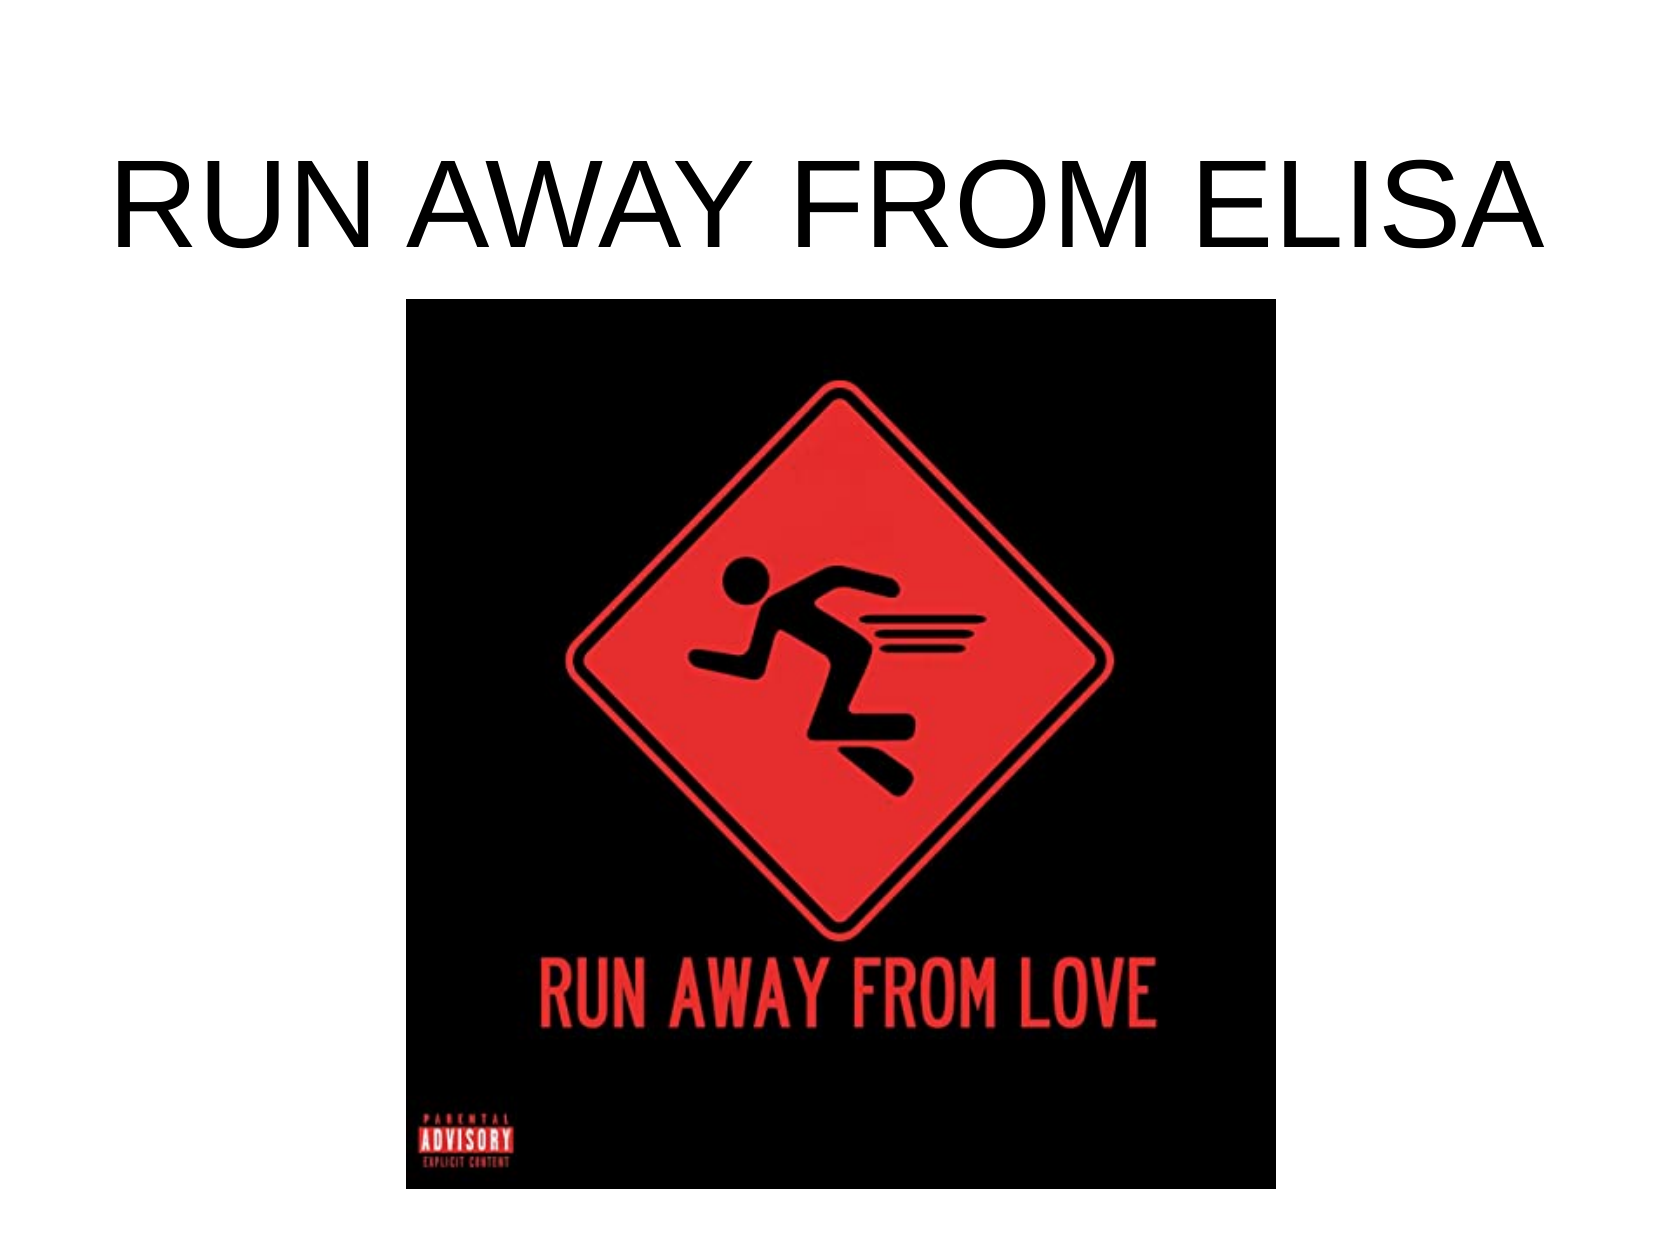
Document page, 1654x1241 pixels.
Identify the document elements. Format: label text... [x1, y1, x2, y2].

title RUN AWAY FROM ELISA [82, 31, 1571, 275]
picture [406, 299, 1276, 1189]
